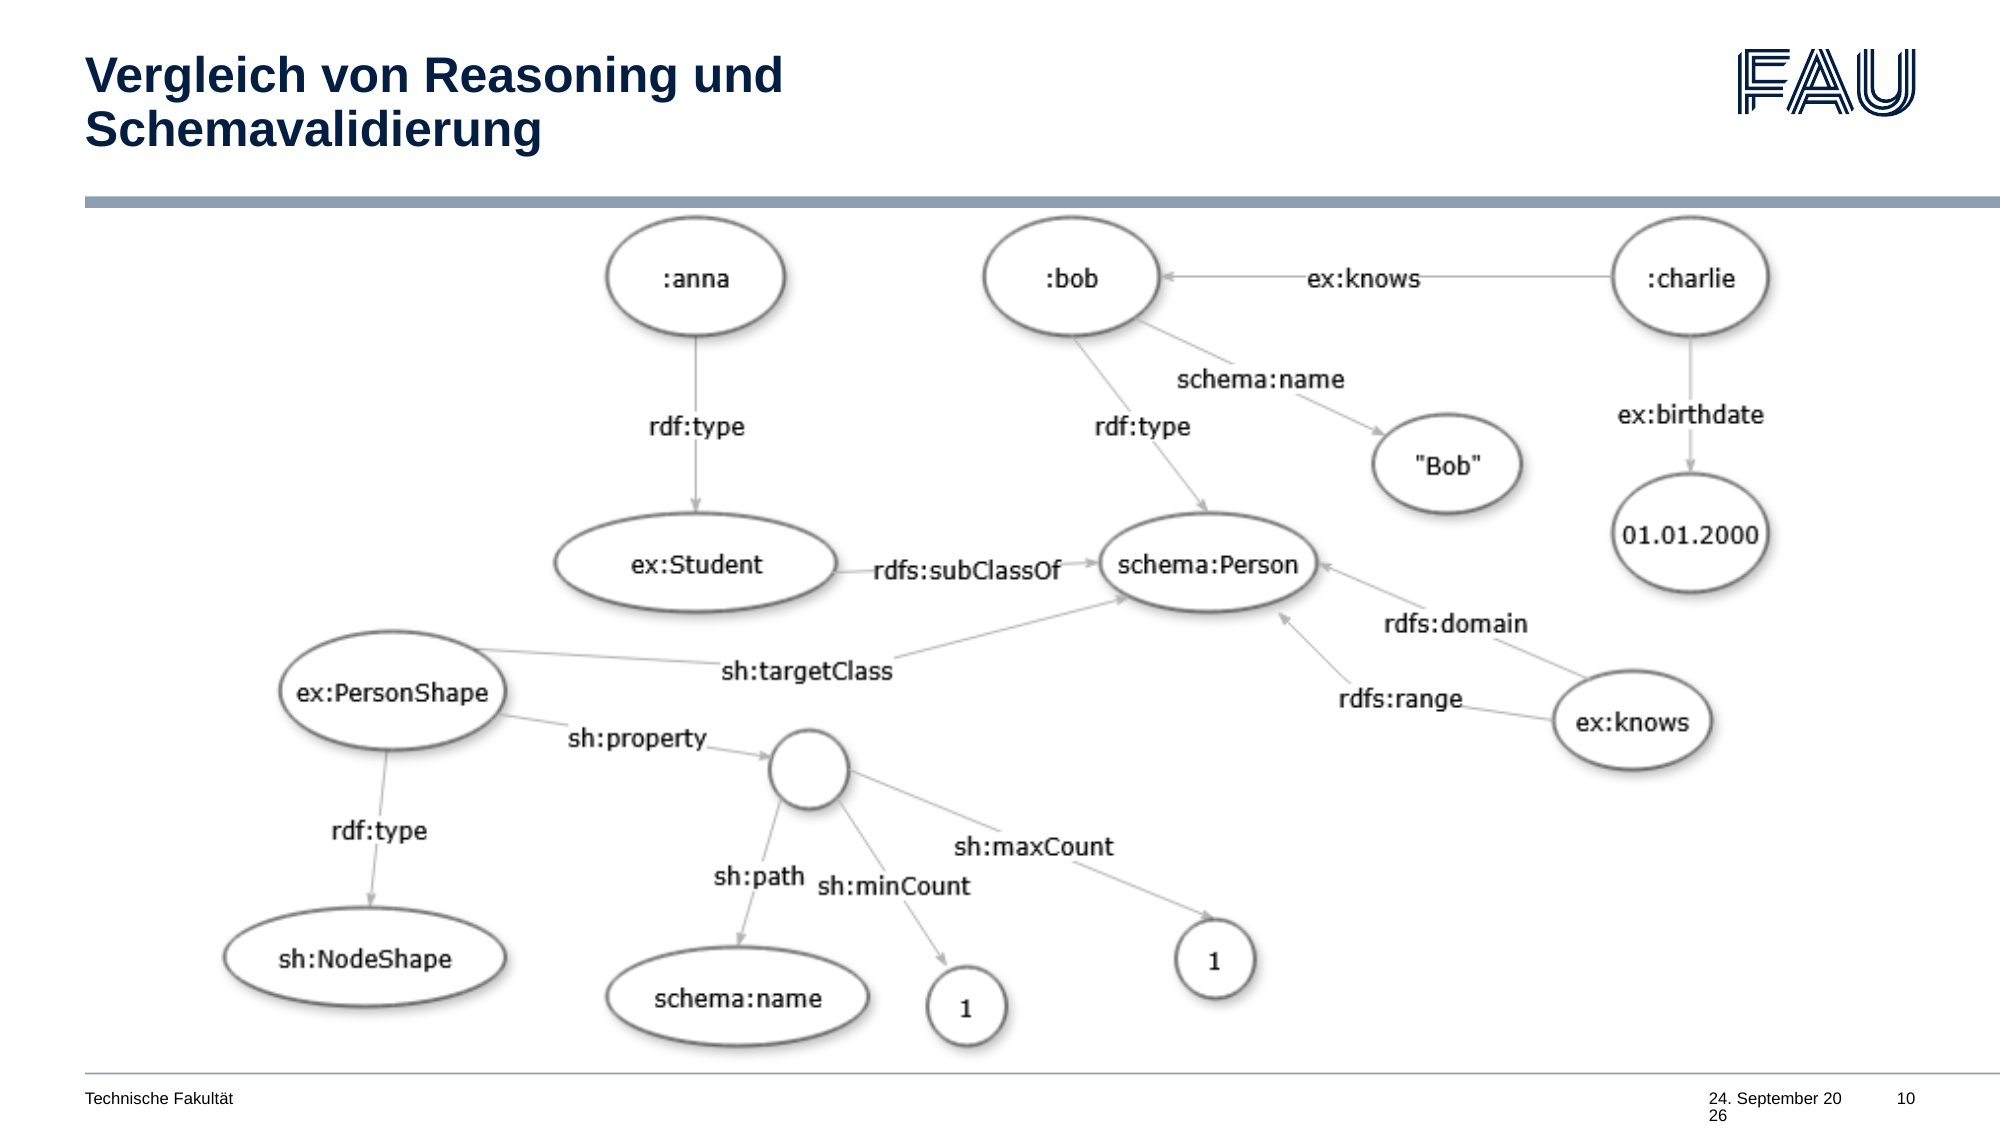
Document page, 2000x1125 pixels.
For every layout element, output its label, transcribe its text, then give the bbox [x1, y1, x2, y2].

picture [216, 209, 1784, 1063]
title Vergleich von Reasoning und Schemavalidierung [85, 49, 1208, 104]
footer Technische Fakultät [85, 1088, 983, 1109]
slide_number 3. November 2025 [1708, 1088, 1849, 1109]
slide_number <Foliennummer> [1883, 1088, 1916, 1109]
